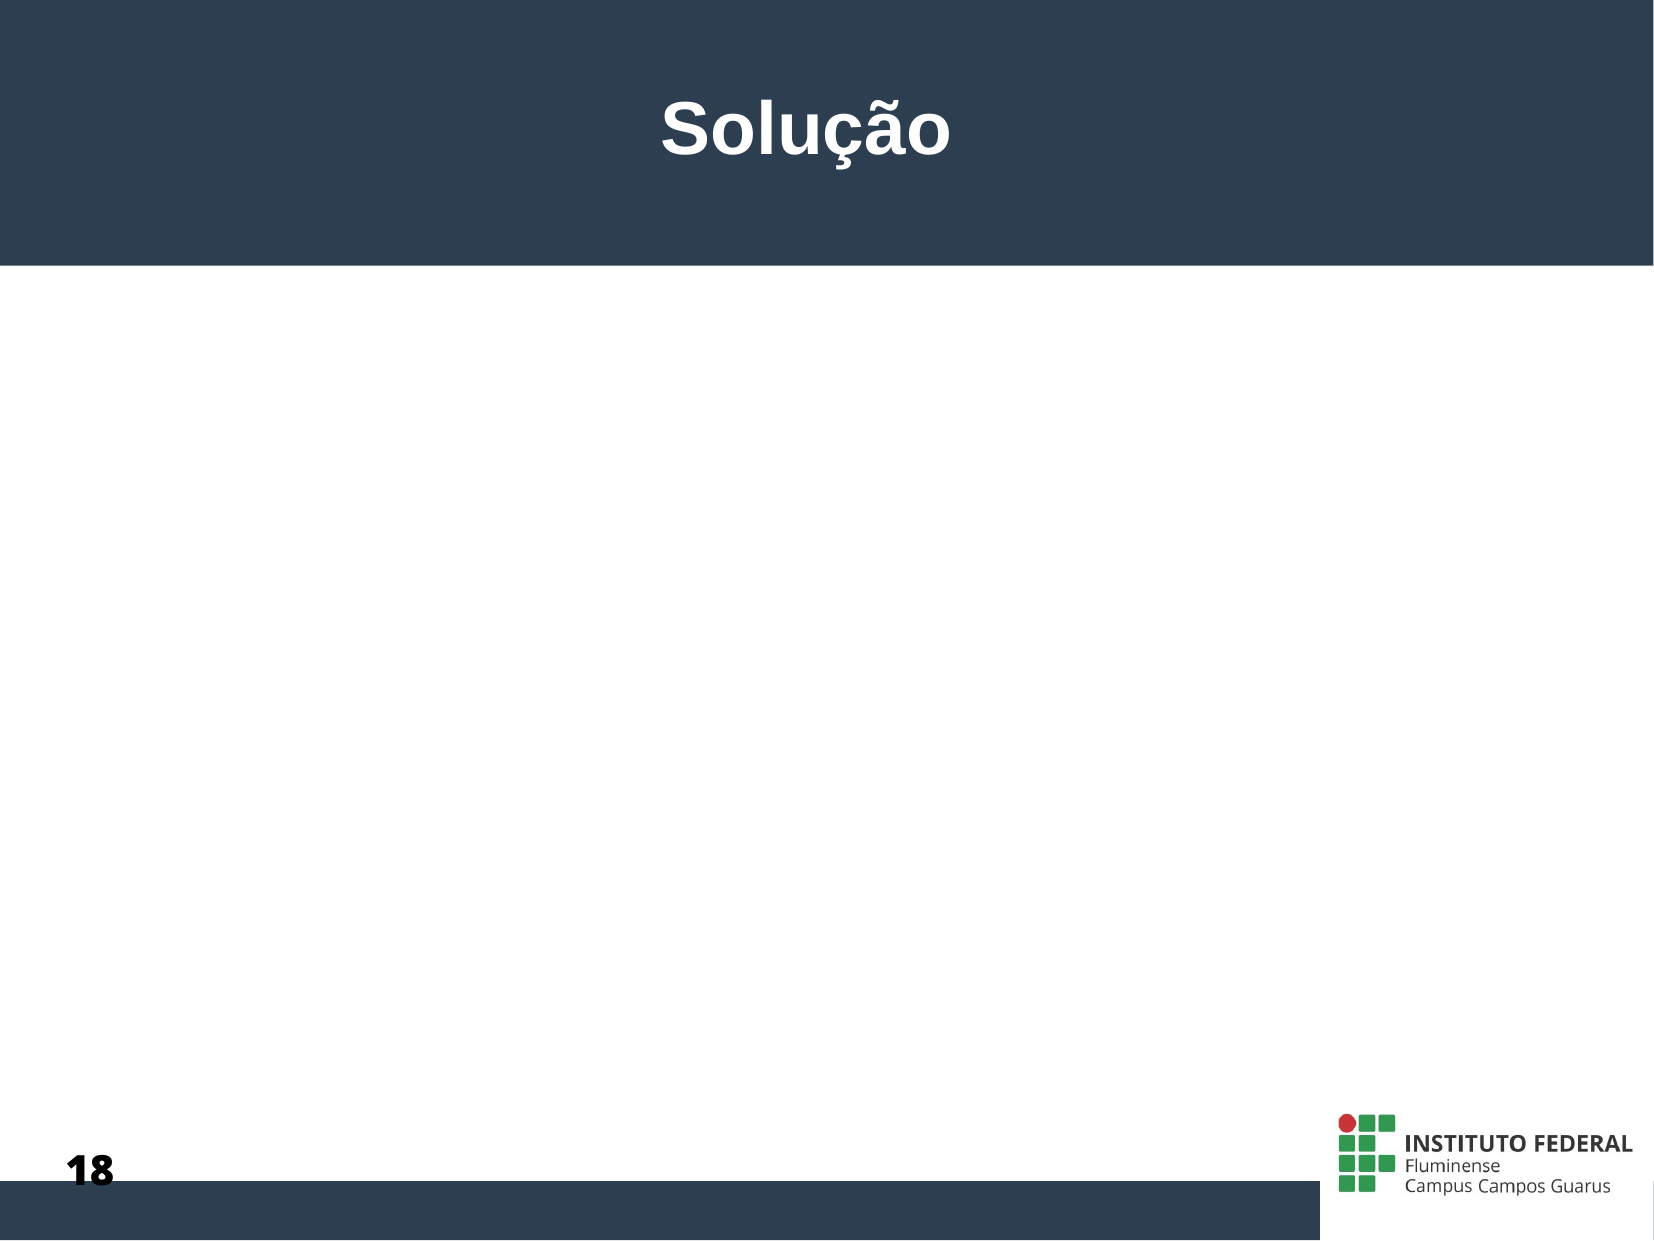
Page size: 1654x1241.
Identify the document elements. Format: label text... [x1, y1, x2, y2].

picture [1320, 1074, 1654, 1241]
title Solução [59, 49, 1595, 207]
